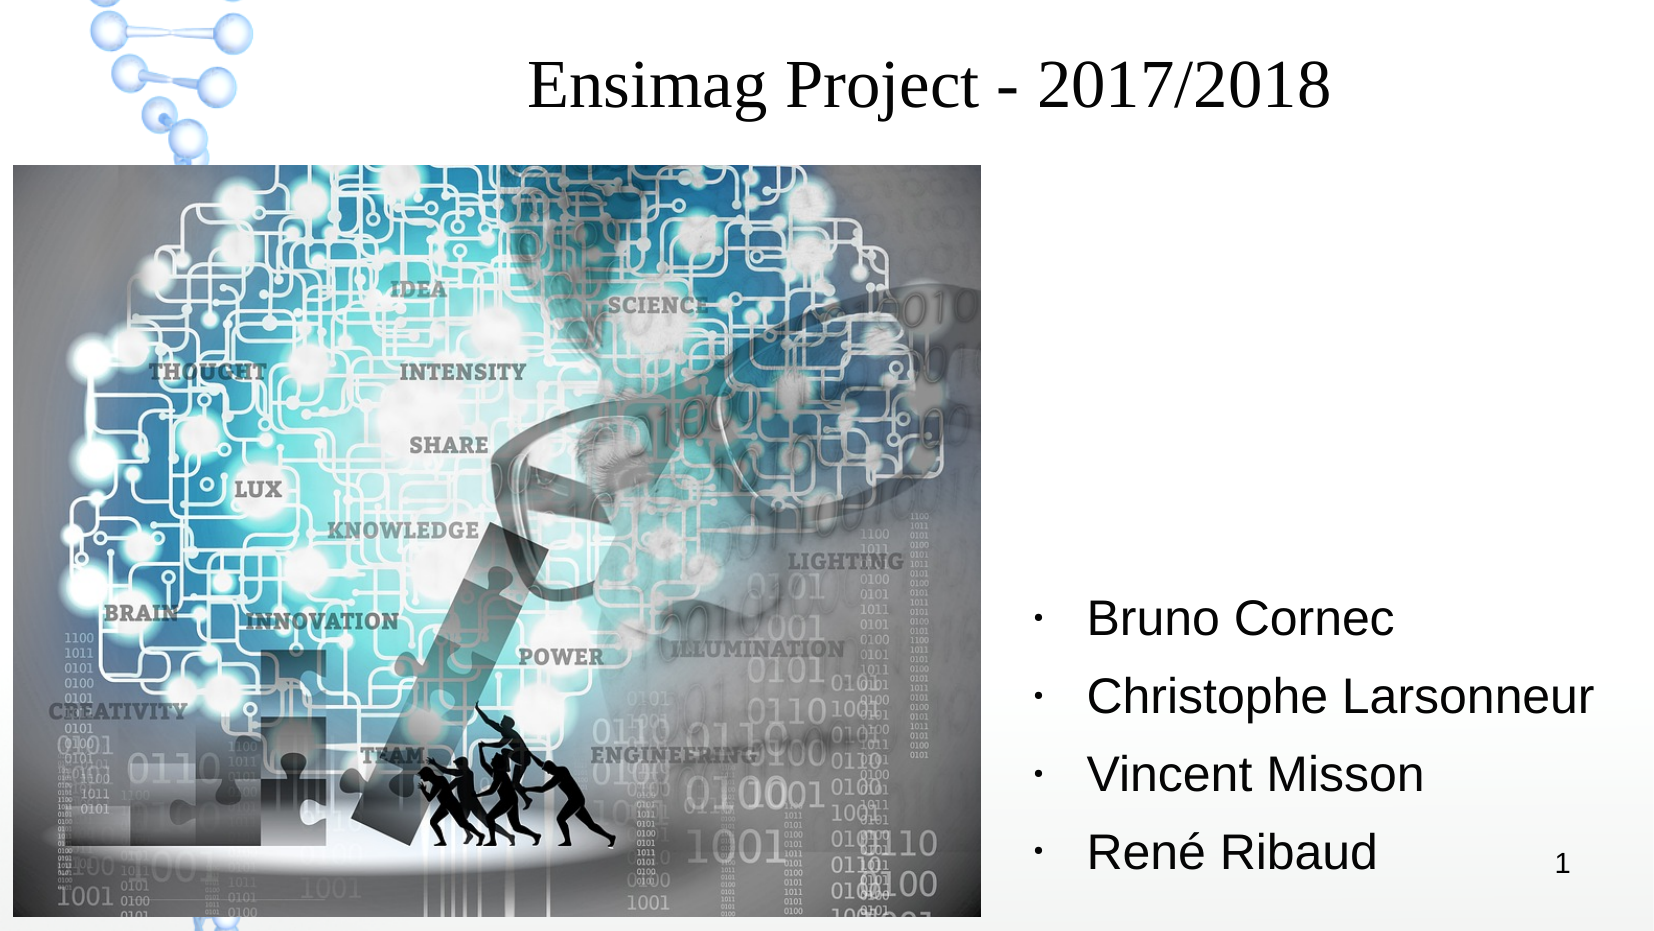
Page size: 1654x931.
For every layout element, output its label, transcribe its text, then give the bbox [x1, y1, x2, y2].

title Ensimag Project - 2017/2018 [265, 26, 1595, 142]
picture [0, 0, 1654, 931]
list Bruno Cornec Christophe Larsonneur Vincent Misson René Ribaud [1015, 590, 1607, 904]
